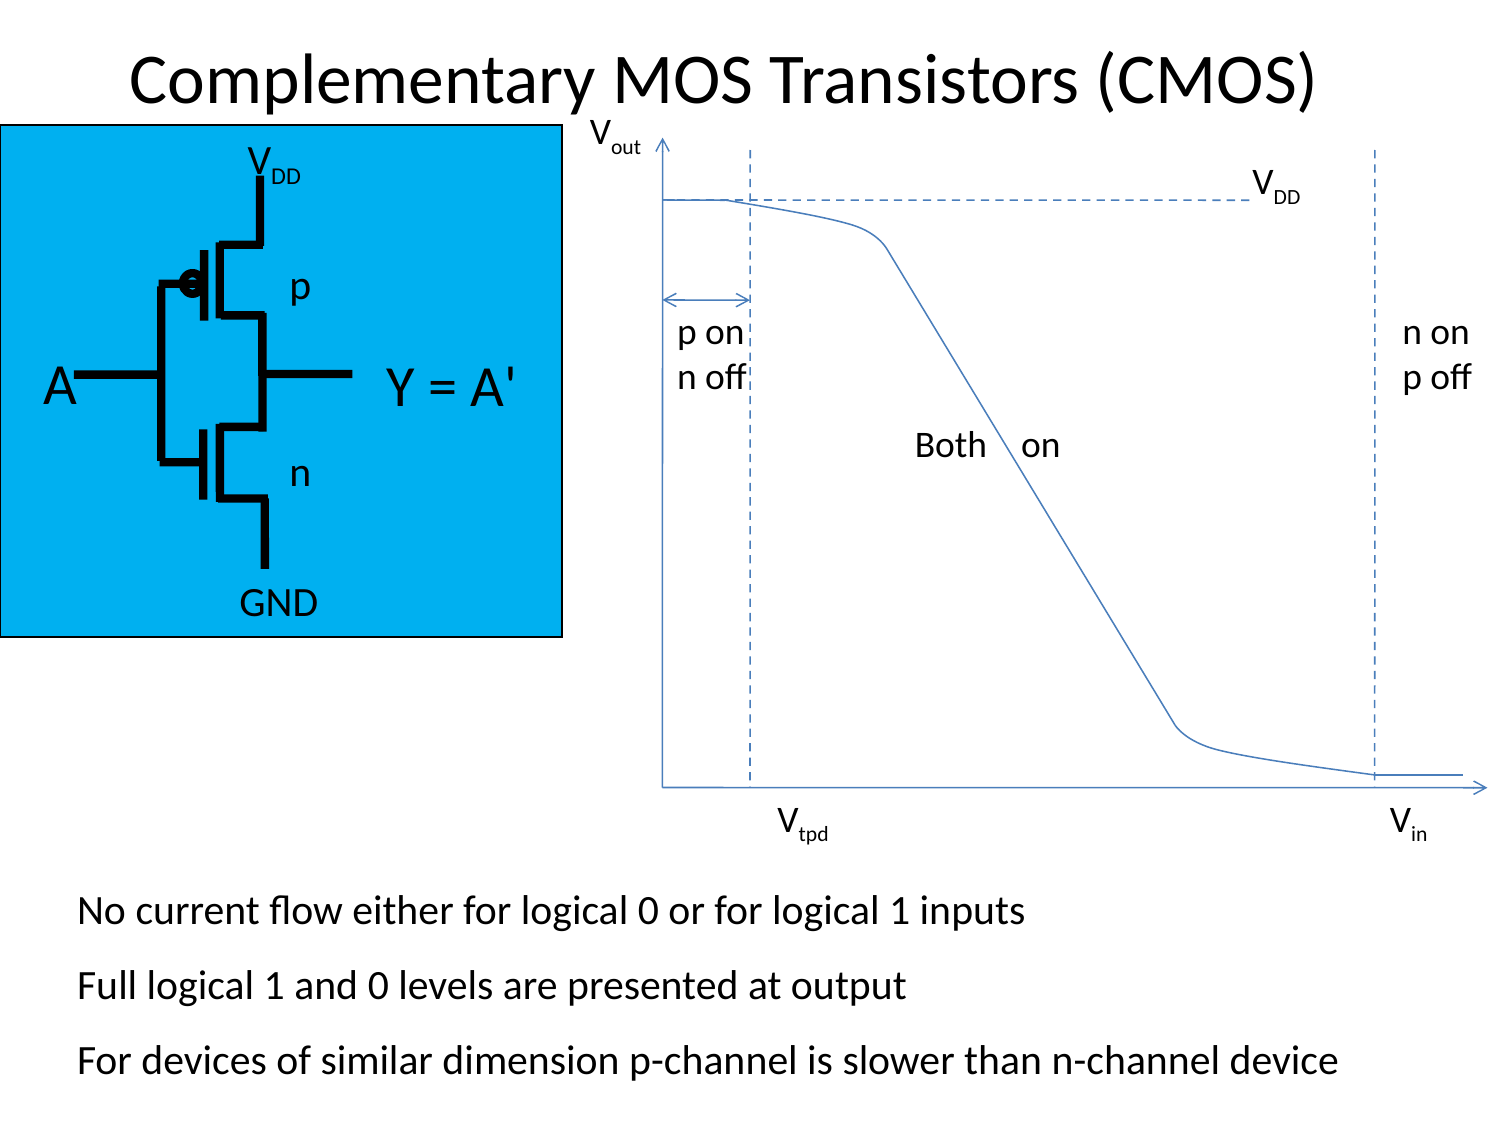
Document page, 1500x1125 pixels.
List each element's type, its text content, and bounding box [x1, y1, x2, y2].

text_box VDD [1237, 149, 1350, 216]
title Complementary MOS Transistors (CMOS) [0, 0, 1450, 150]
text_box GND [224, 567, 334, 633]
text_box VDD [232, 125, 317, 197]
text_box n on p off [1387, 299, 1500, 405]
text_box p [274, 250, 327, 315]
text_box Vtpd [762, 787, 875, 854]
text_box p on n off [662, 299, 800, 405]
text_box Y = A' [371, 340, 533, 426]
text_box Vin [1374, 787, 1488, 854]
text_box A [29, 338, 93, 424]
text_box Both on [900, 412, 1088, 473]
text_box No current flow either for logical 0 or for logical 1 inputs Full logical 1 and 0 levels are presented at output For devices of similar dimension p-channel is slower than n-channel device [62, 875, 1400, 1090]
text_box Vout [575, 99, 688, 166]
text_box [0, 124, 563, 638]
text_box n [274, 437, 327, 503]
